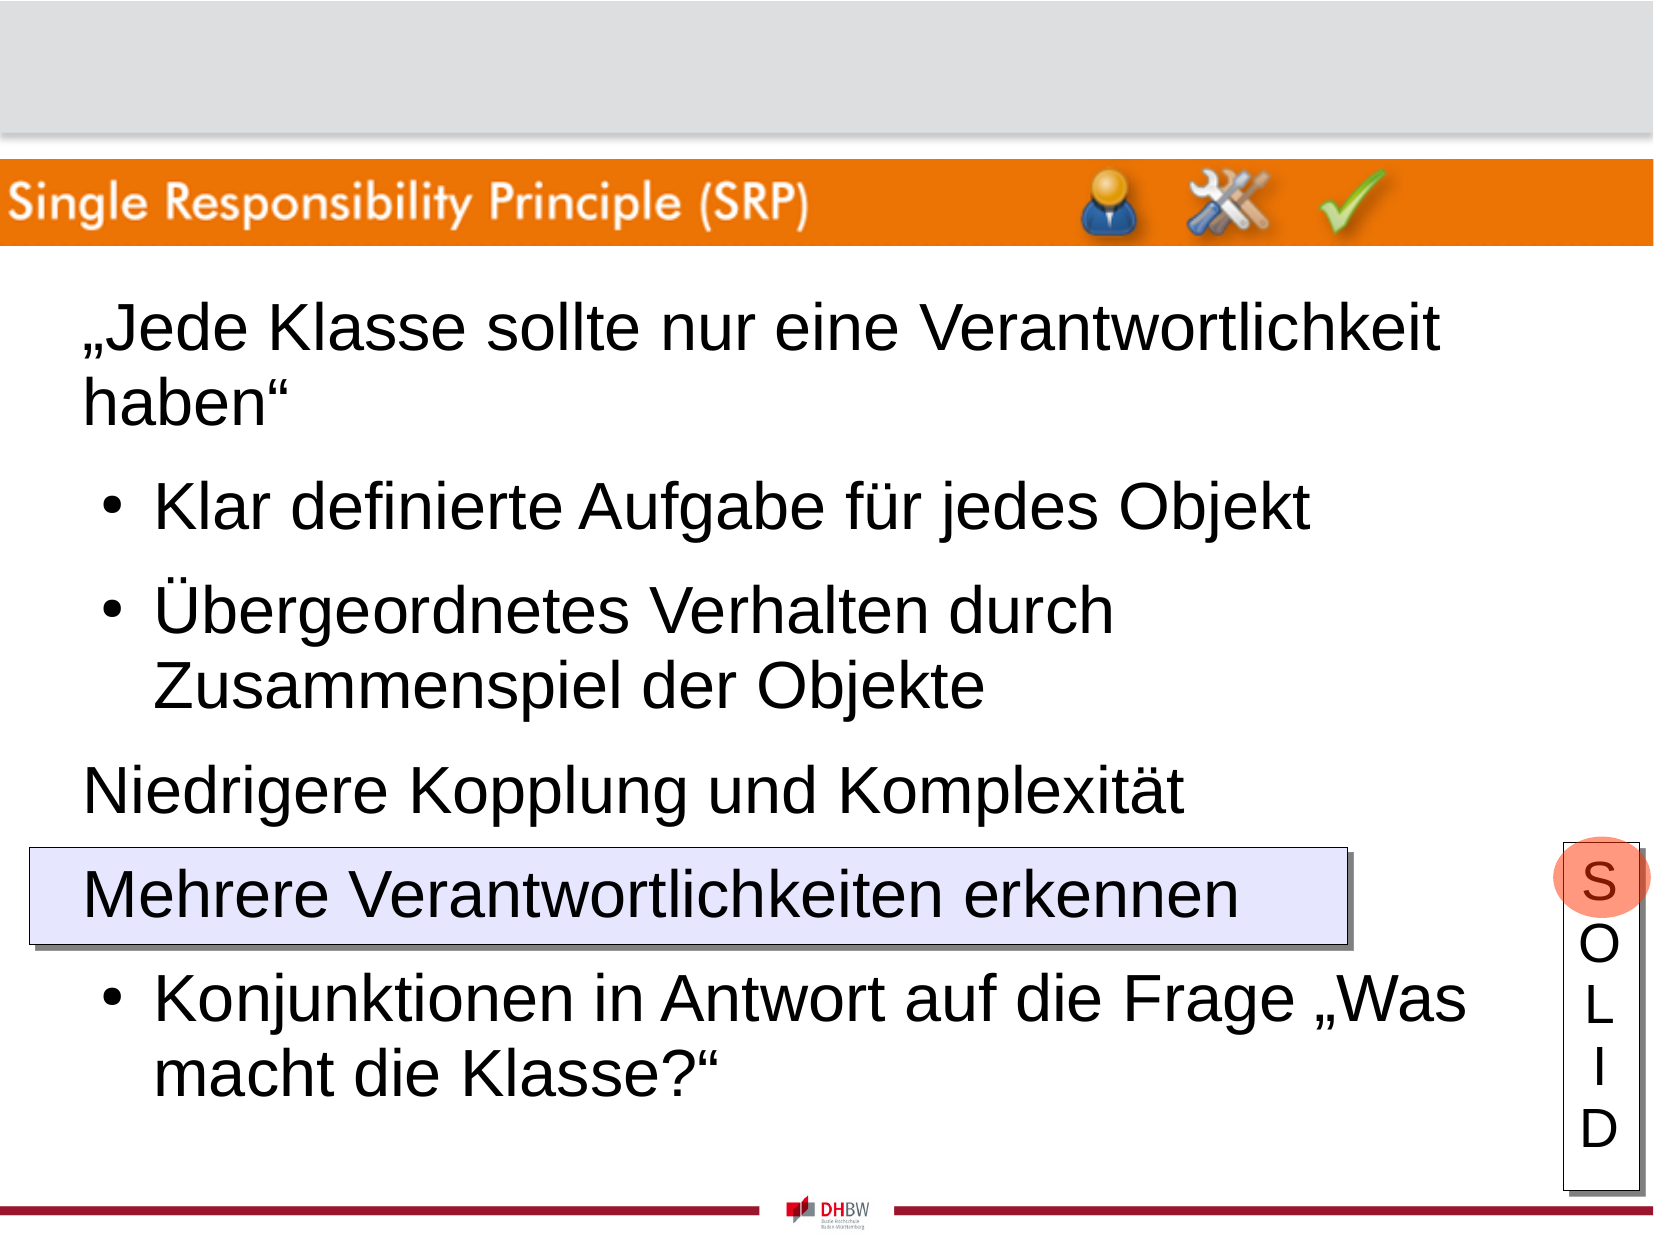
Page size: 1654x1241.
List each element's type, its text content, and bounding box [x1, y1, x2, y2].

list „Jede Klasse sollte nur eine Verantwortlichkeit haben“ Klar definierte Aufgabe für jedes Objekt Übergeordnetes Verhalten durch Zusammenspiel der Objekte Niedrigere Kopplung und Komplexität Mehrere Verantwortlichkeiten erkennen Konjunktionen in Antwort auf die Frage „Was macht die Klasse?“ [82, 290, 1571, 1111]
text_box [1553, 836, 1651, 918]
text_box S O L I D [1563, 903, 1640, 1191]
text_box [29, 847, 82, 945]
picture [0, 1, 1654, 1237]
